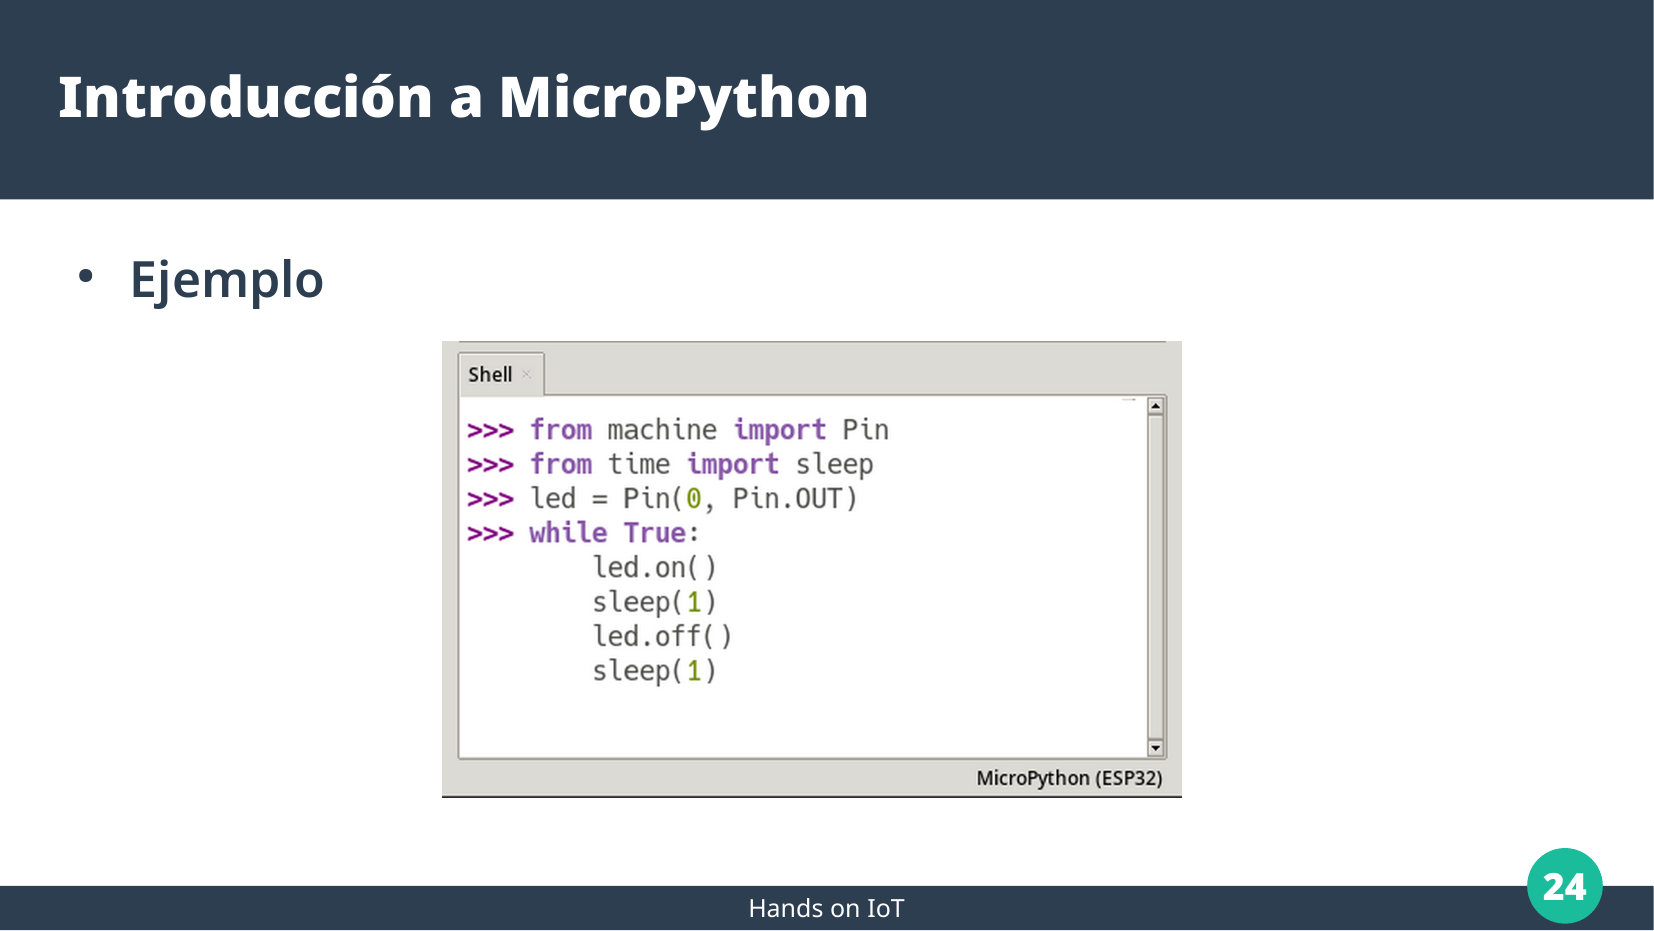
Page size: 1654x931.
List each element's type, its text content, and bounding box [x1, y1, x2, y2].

picture [442, 341, 1182, 798]
list Ejemplo [59, 243, 1595, 864]
title Introducción a MicroPython [59, 37, 1595, 155]
